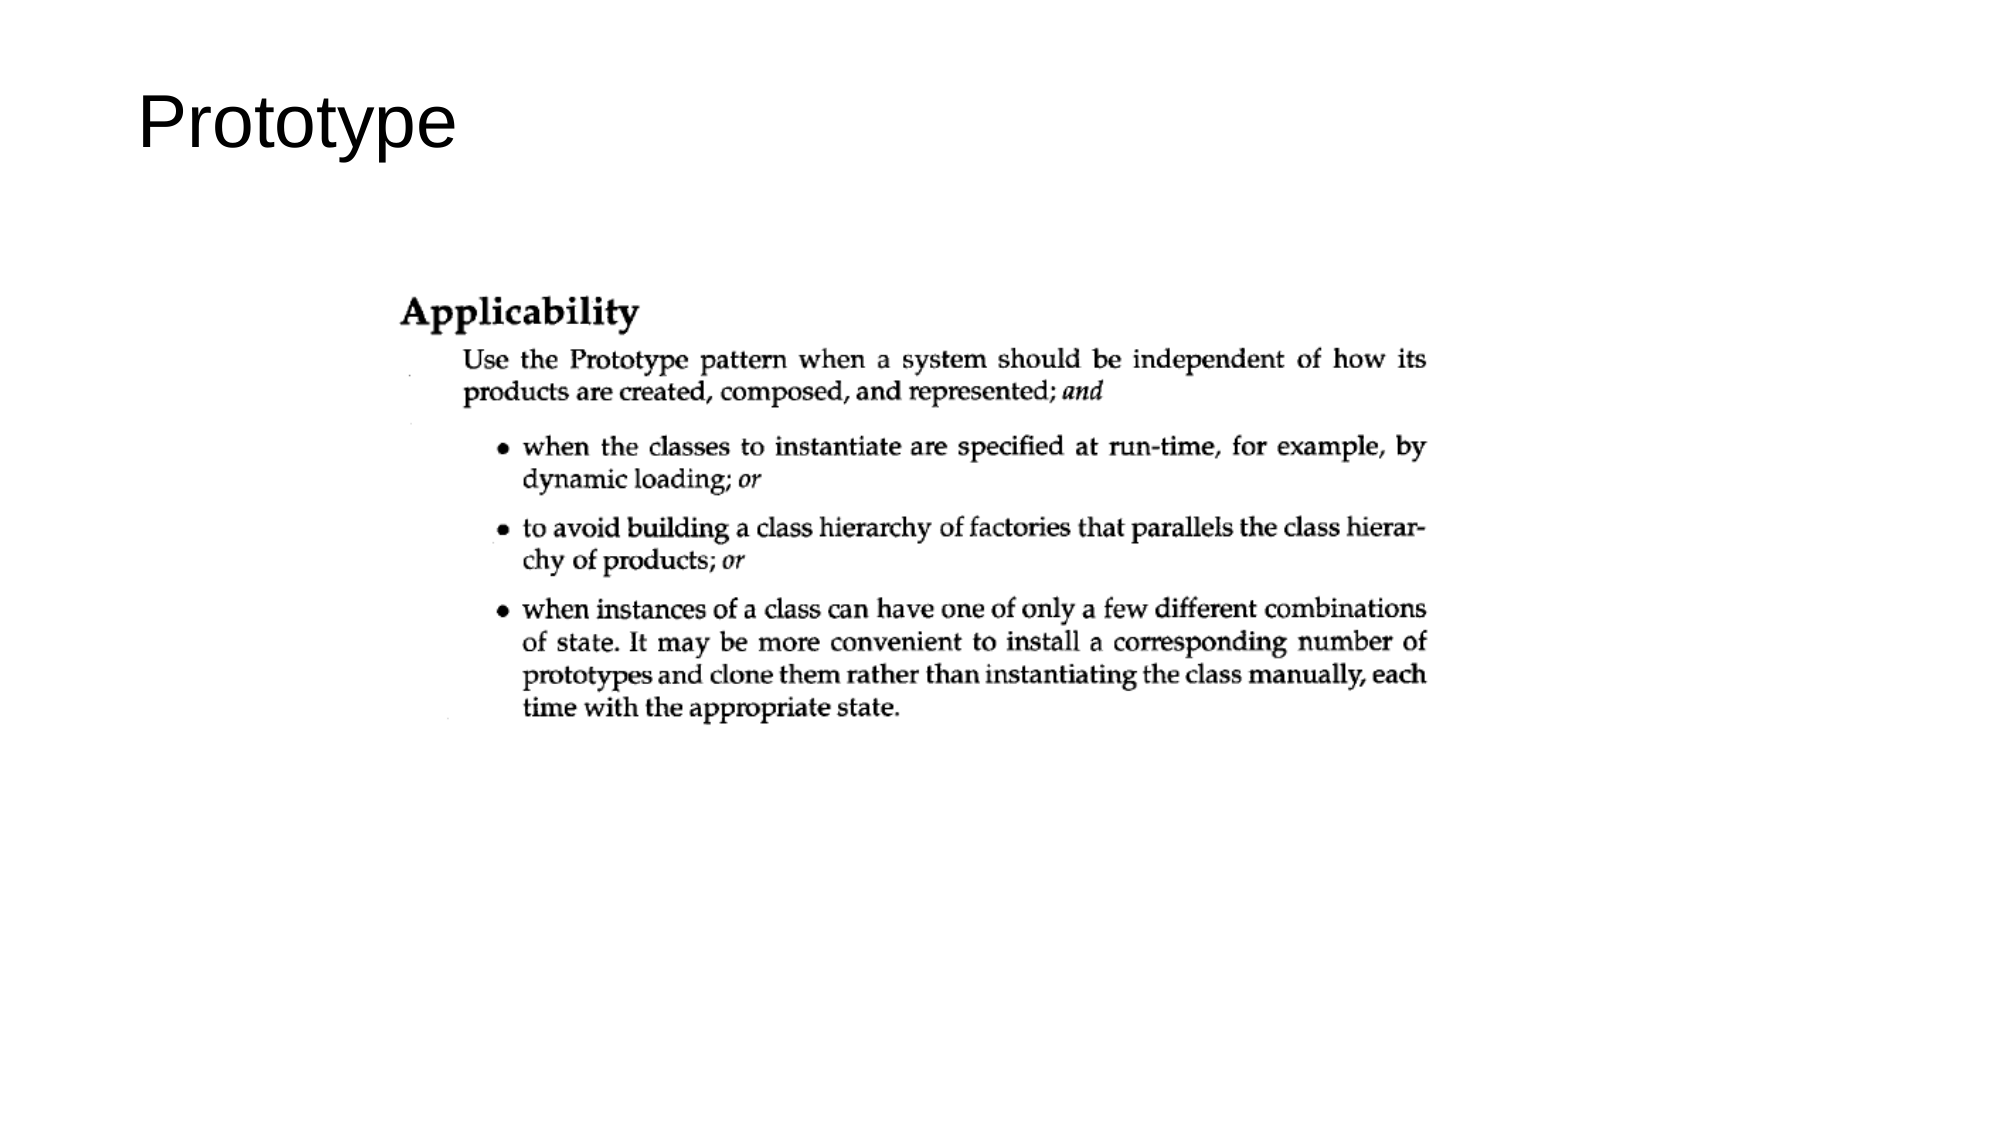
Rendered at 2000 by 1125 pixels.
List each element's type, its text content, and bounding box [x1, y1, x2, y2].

picture [395, 290, 1456, 736]
title Prototype [137, 59, 466, 181]
